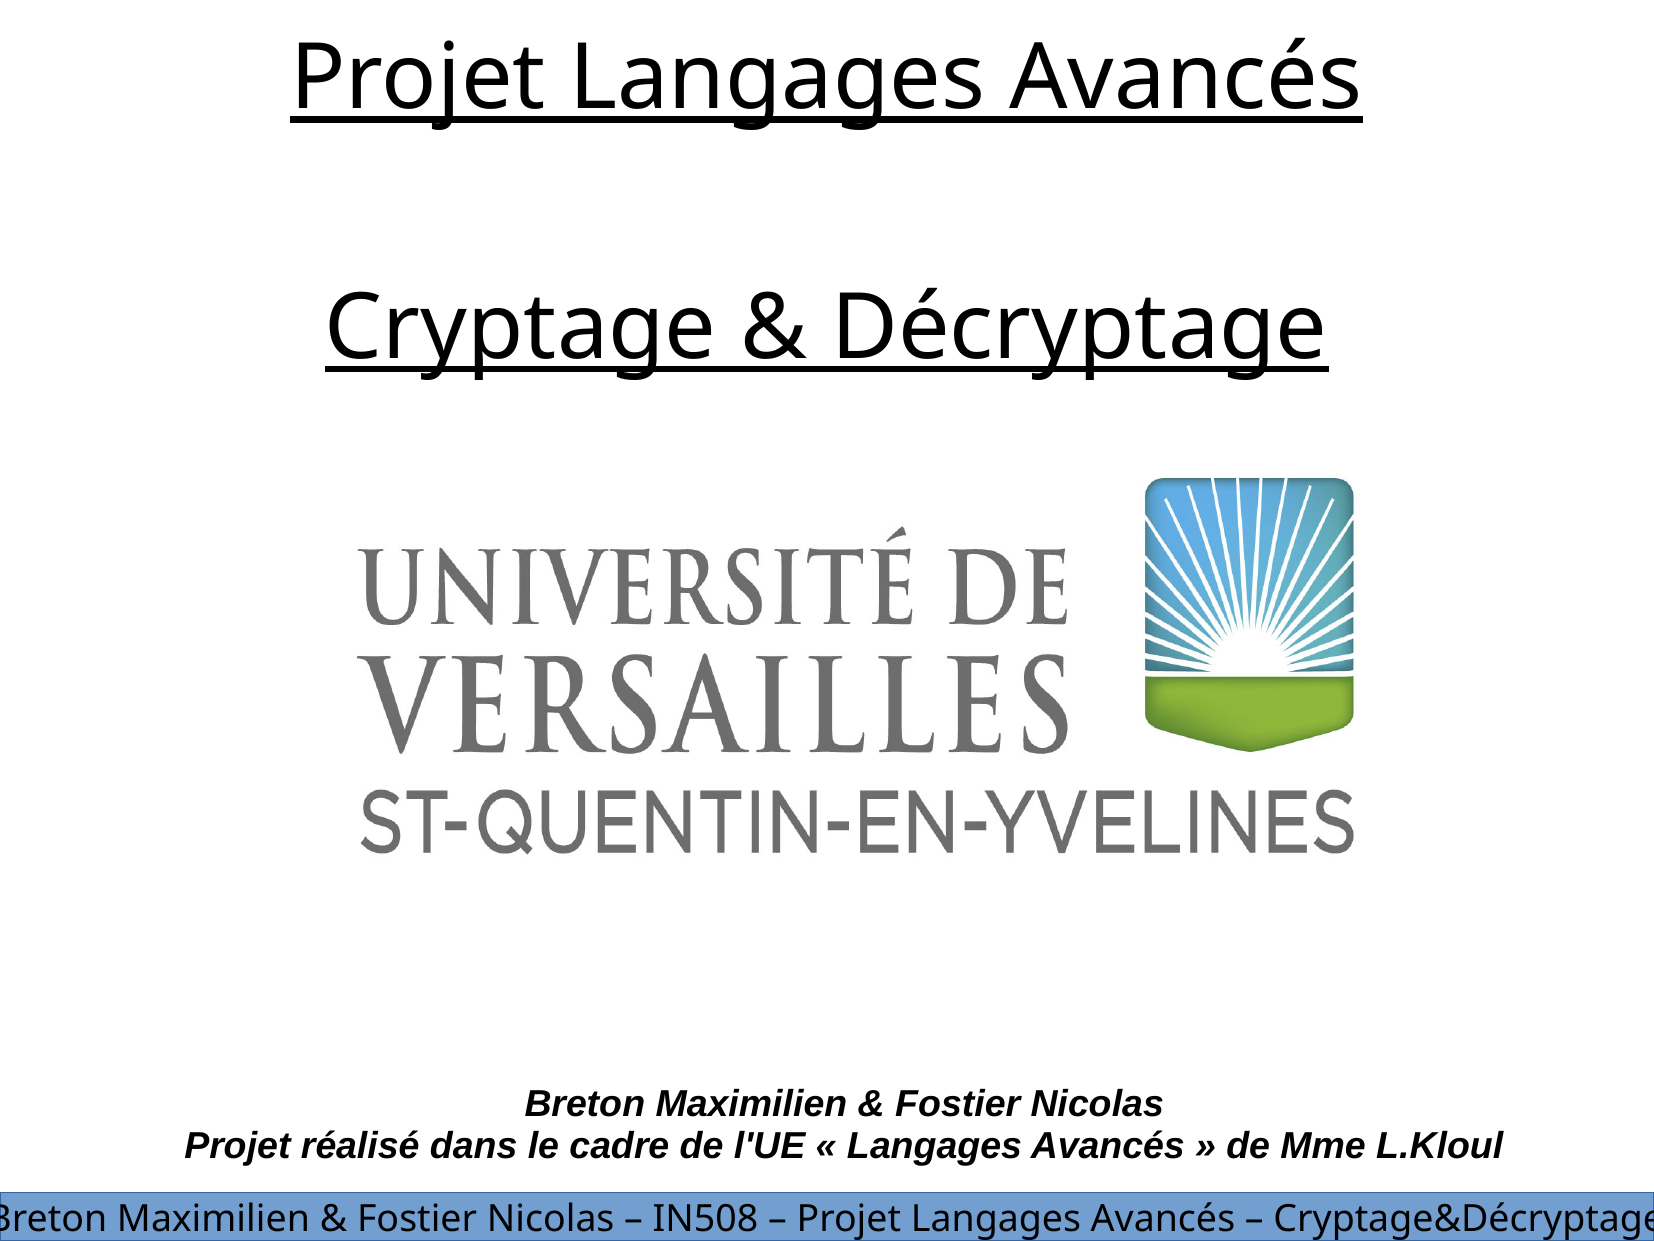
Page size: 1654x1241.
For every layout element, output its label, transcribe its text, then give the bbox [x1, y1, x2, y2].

text_box Breton Maximilien & Fostier Nicolas Projet réalisé dans le cadre de l'UE « Langages Avancés » de Mme L.Kloul [70, 1074, 1619, 1241]
picture [302, 413, 1406, 918]
title Projet Langages Avancés Cryptage & Décryptage [82, 30, 1571, 367]
text_box Breton Maximilien & Fostier Nicolas – IN508 – Projet Langages Avancés – Cryptage&Décryptage [0, 1192, 70, 1241]
